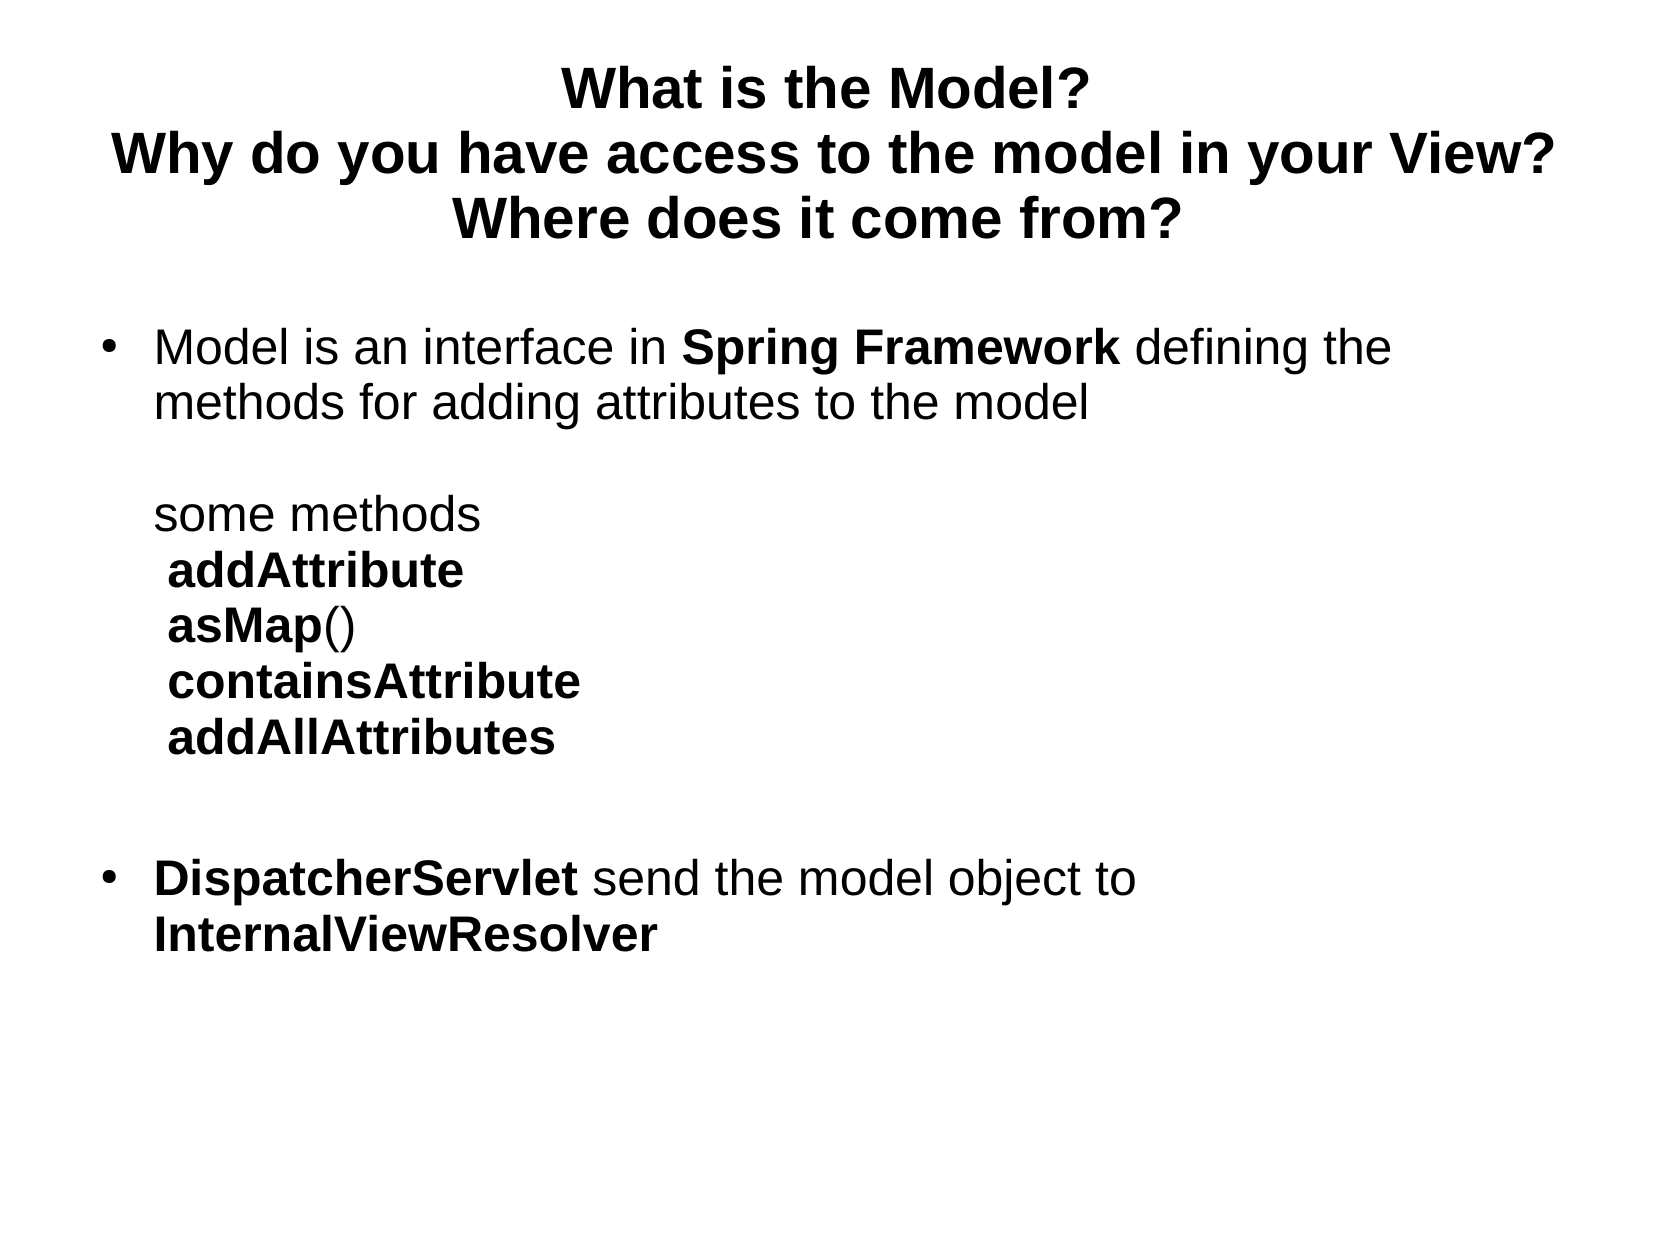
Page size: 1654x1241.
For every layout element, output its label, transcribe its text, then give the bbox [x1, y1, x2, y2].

title What is the Model? Why do you have access to the model in your View? Where does it come from? [82, 49, 1571, 257]
list Model is an interface in Spring Framework defining the methods for adding attributes to the model some methods addAttribute asMap() containsAttribute addAllAttributes DispatcherServlet send the model object to InternalViewResolver [82, 318, 1571, 1181]
